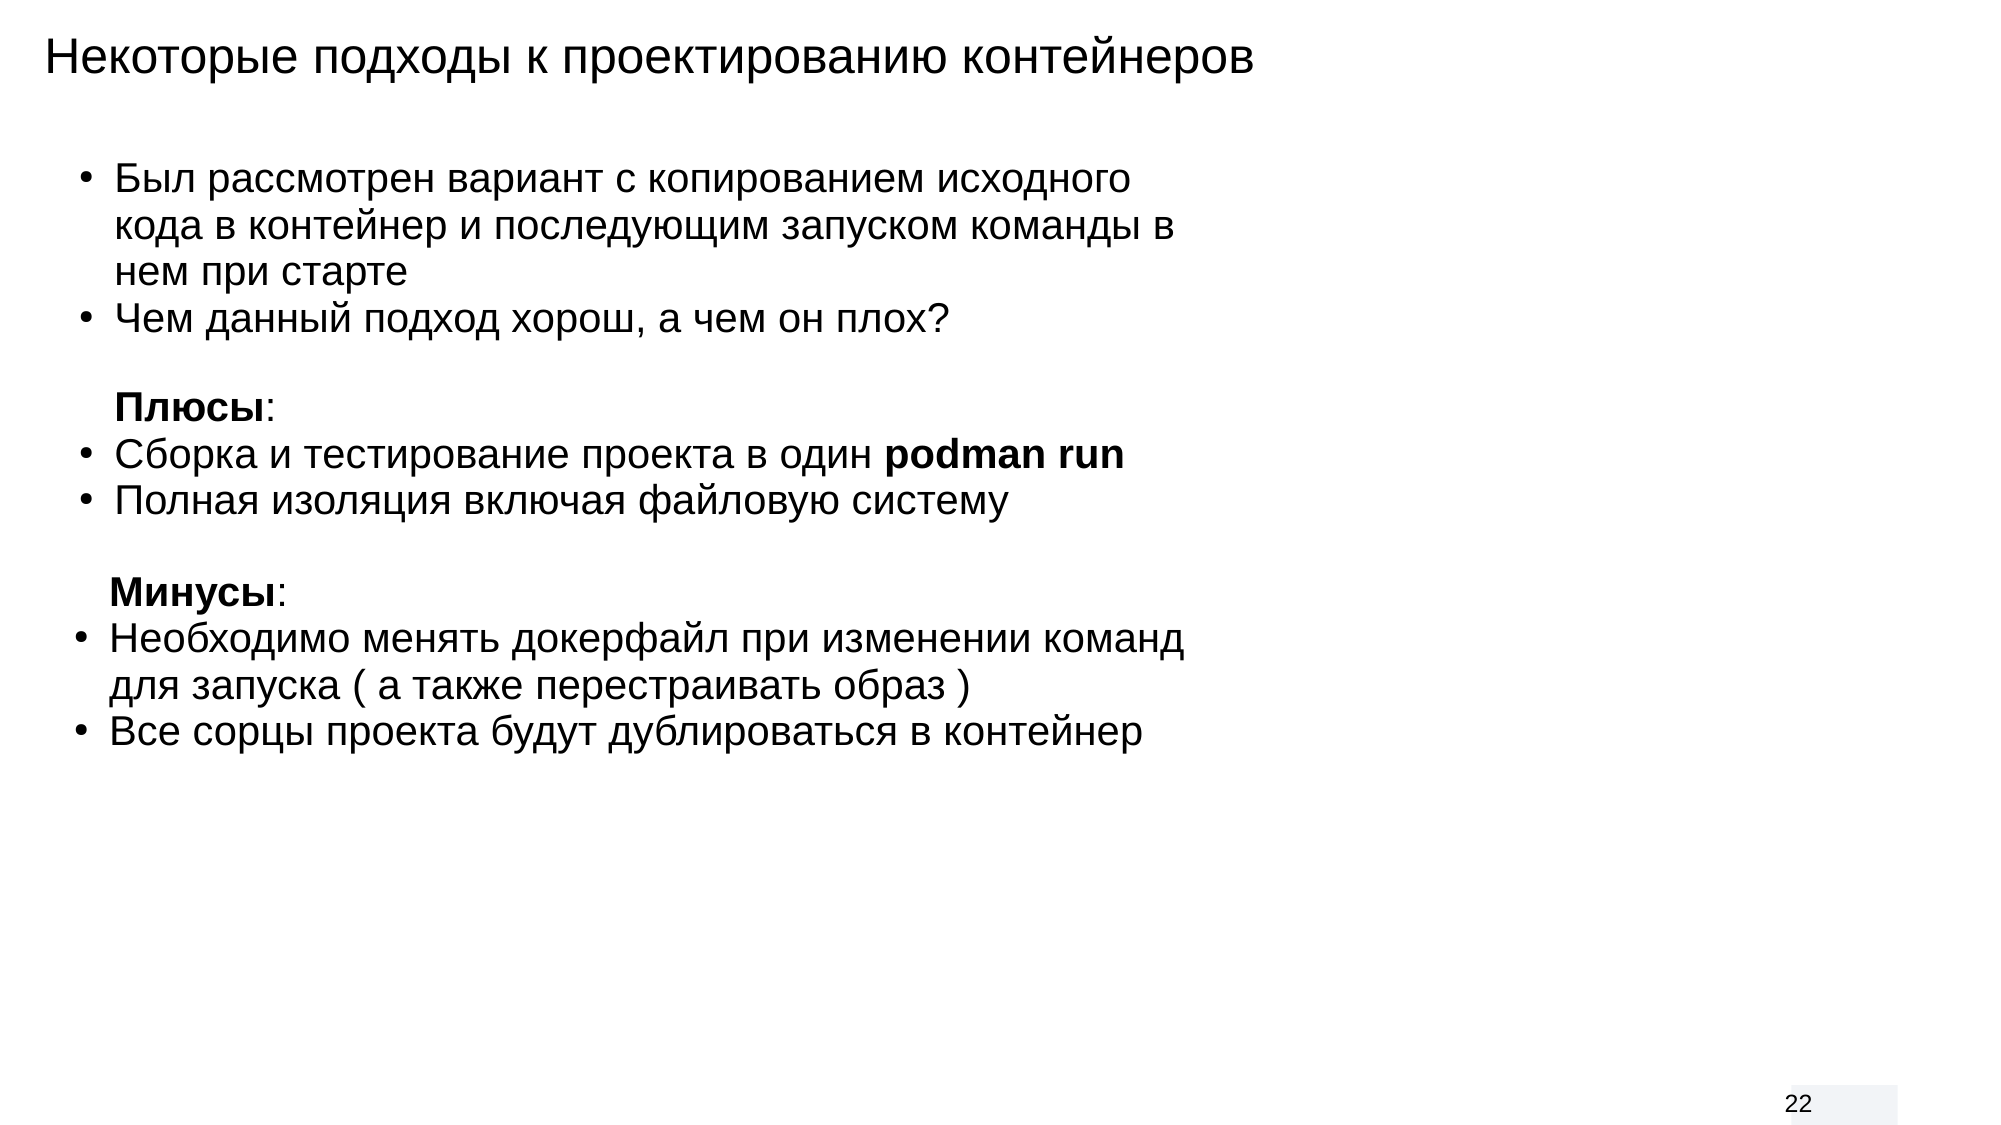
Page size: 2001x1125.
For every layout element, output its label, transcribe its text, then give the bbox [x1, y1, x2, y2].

text_box Некоторые подходы к проектированию контейнеров [29, 21, 1595, 92]
text_box Минусы: Необходимо менять докерфайл при изменении команд для запуска ( а также перестраивать образ ) Все сорцы проекта будут дублироваться в контейнер [59, 561, 1206, 855]
text_box Плюсы: Сборка и тестирование проекта в один podman run Полная изоляция включая файловую систему [64, 376, 1211, 624]
text_box <number> [1769, 1082, 1914, 1125]
text_box Был рассмотрен вариант с копированием исходного кода в контейнер и последующим запуском команды в нем при старте Чем данный подход хорош, а чем он плох? [64, 147, 1211, 376]
